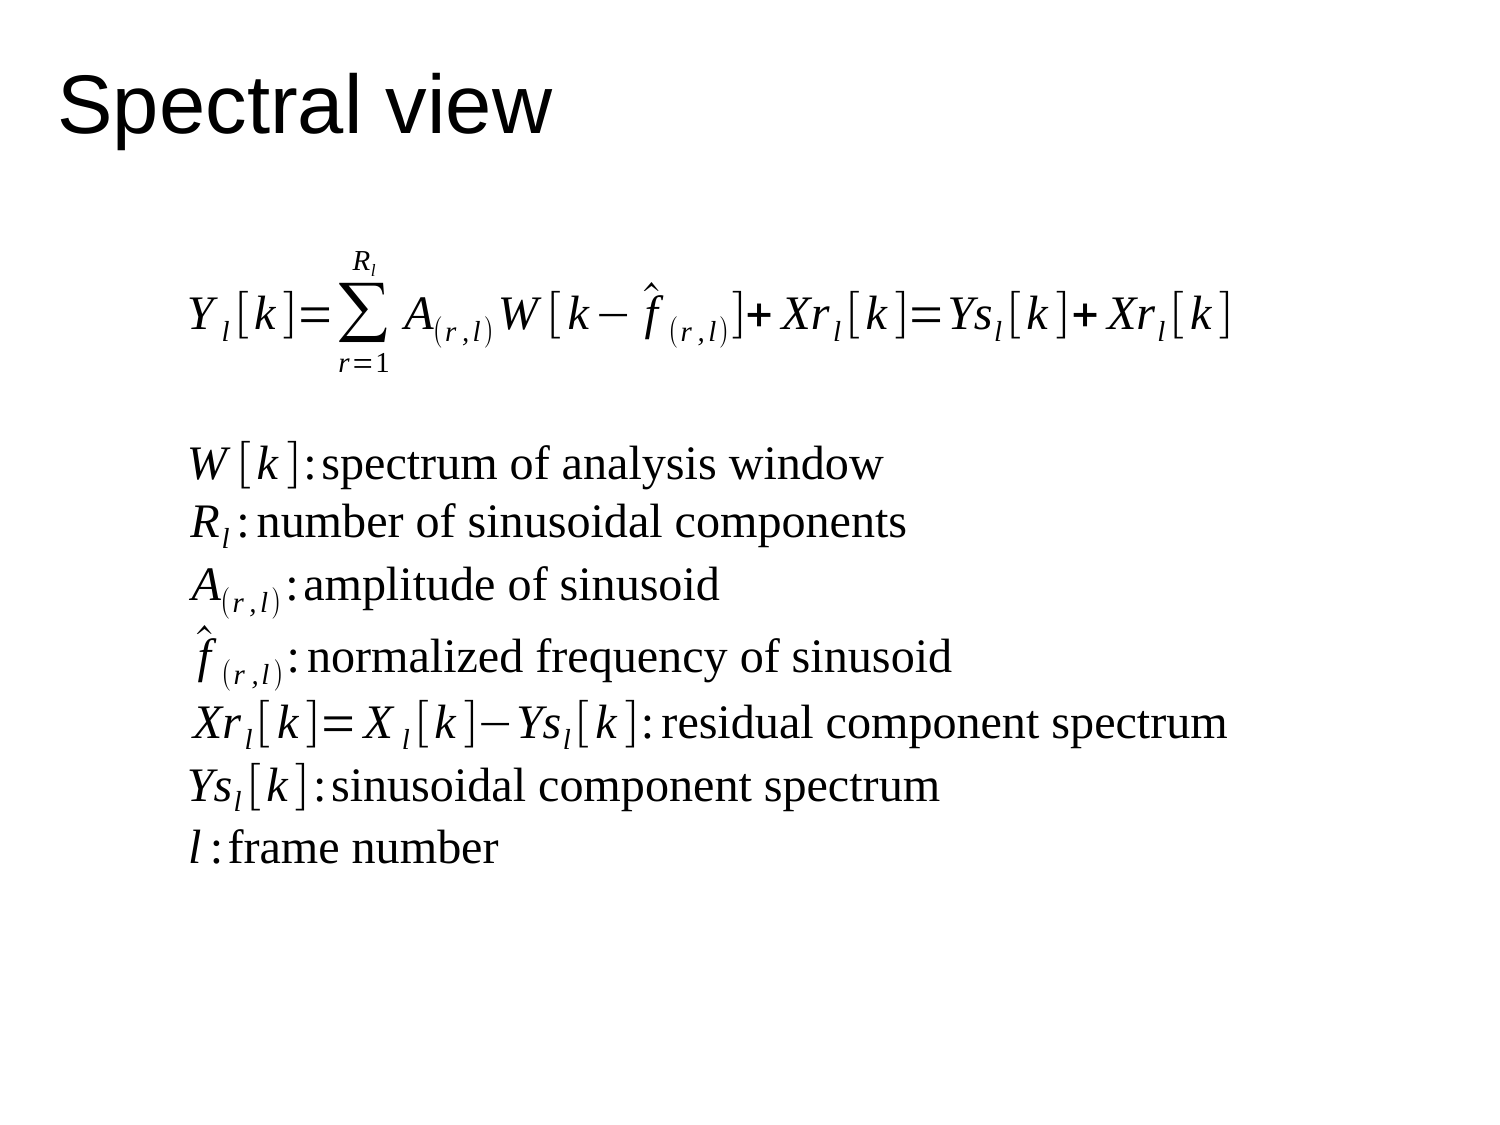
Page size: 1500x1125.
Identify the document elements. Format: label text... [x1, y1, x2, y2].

title Spectral view [57, 19, 1282, 190]
chart [182, 244, 1238, 930]
